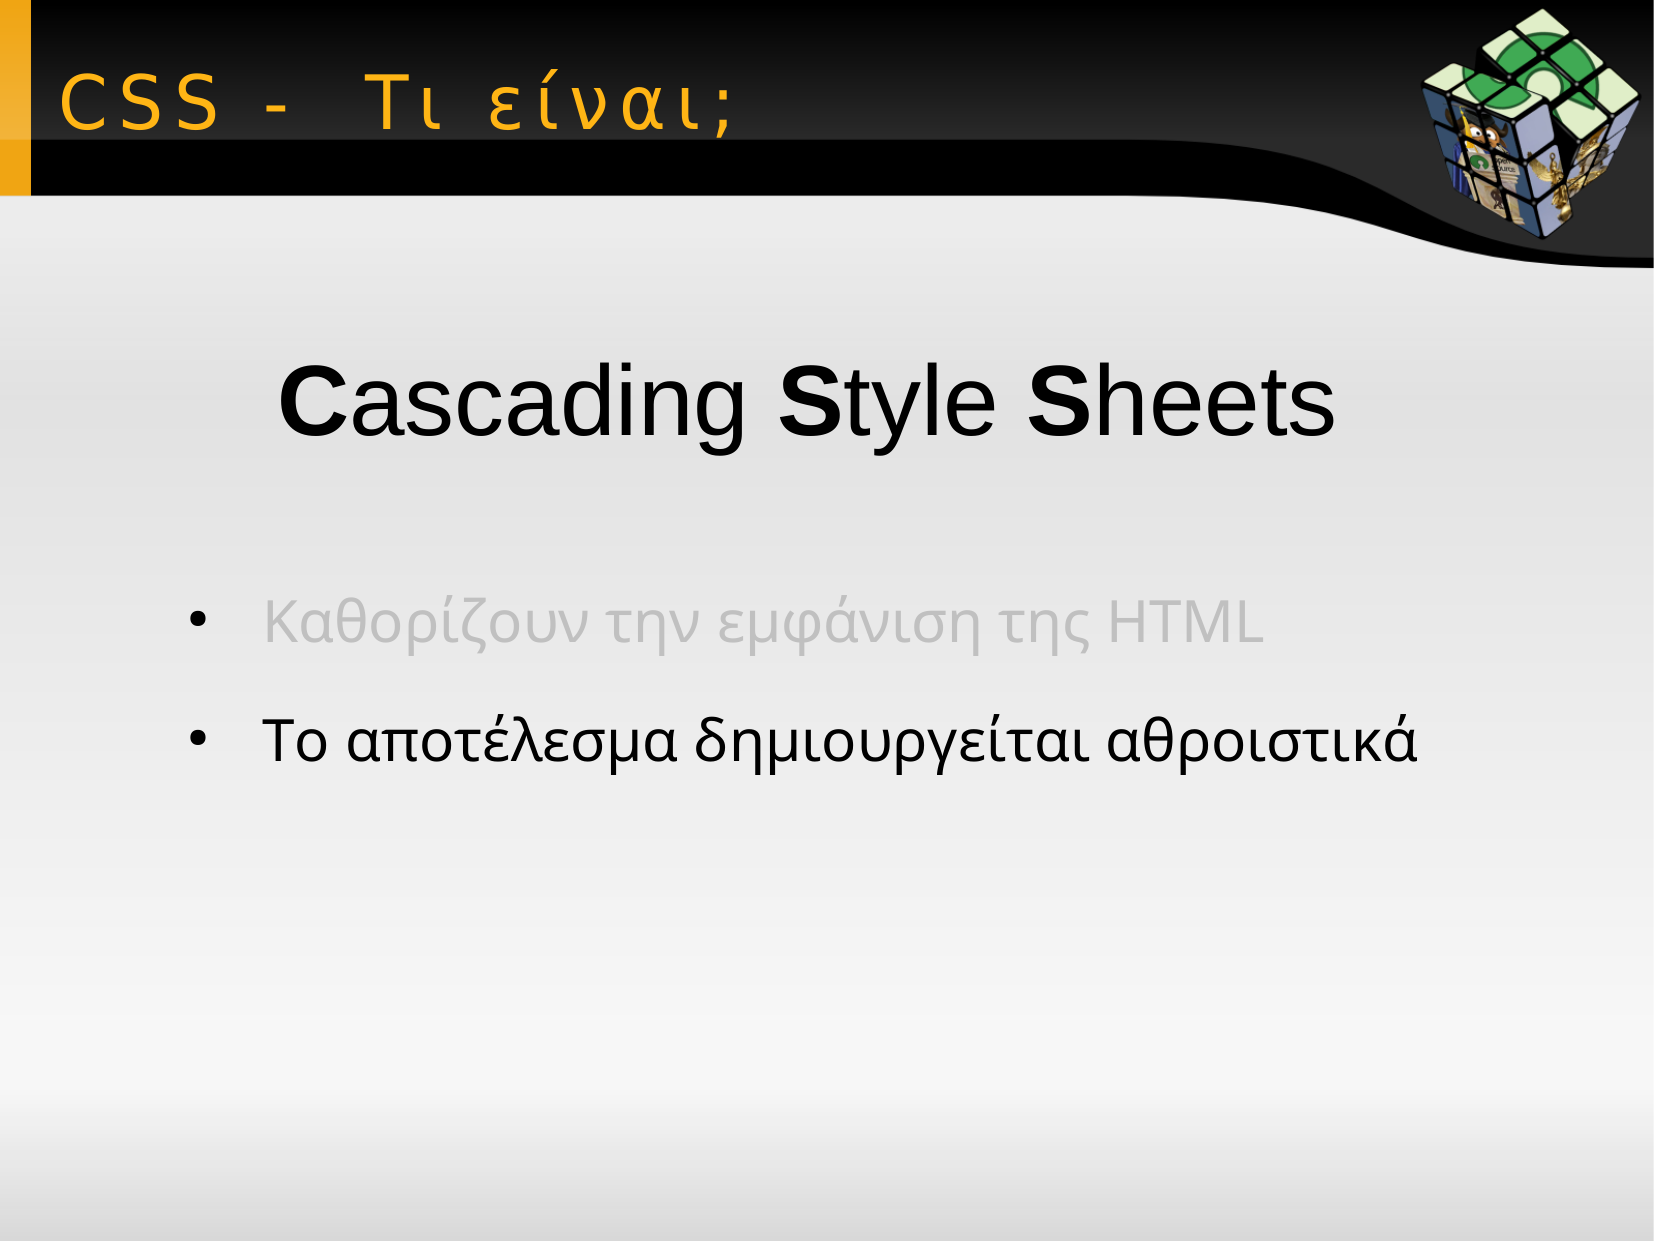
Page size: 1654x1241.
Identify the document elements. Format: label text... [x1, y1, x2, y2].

picture [0, 0, 1654, 1241]
subtitle Καθορίζουν την εμφάνιση της HTML Το αποτέλεσμα δημιουργείται αθροιστικά [187, 540, 1534, 1080]
title CSS - Τι είναι; [59, 29, 1270, 178]
text_box Cascading Style Sheets [262, 337, 1381, 520]
